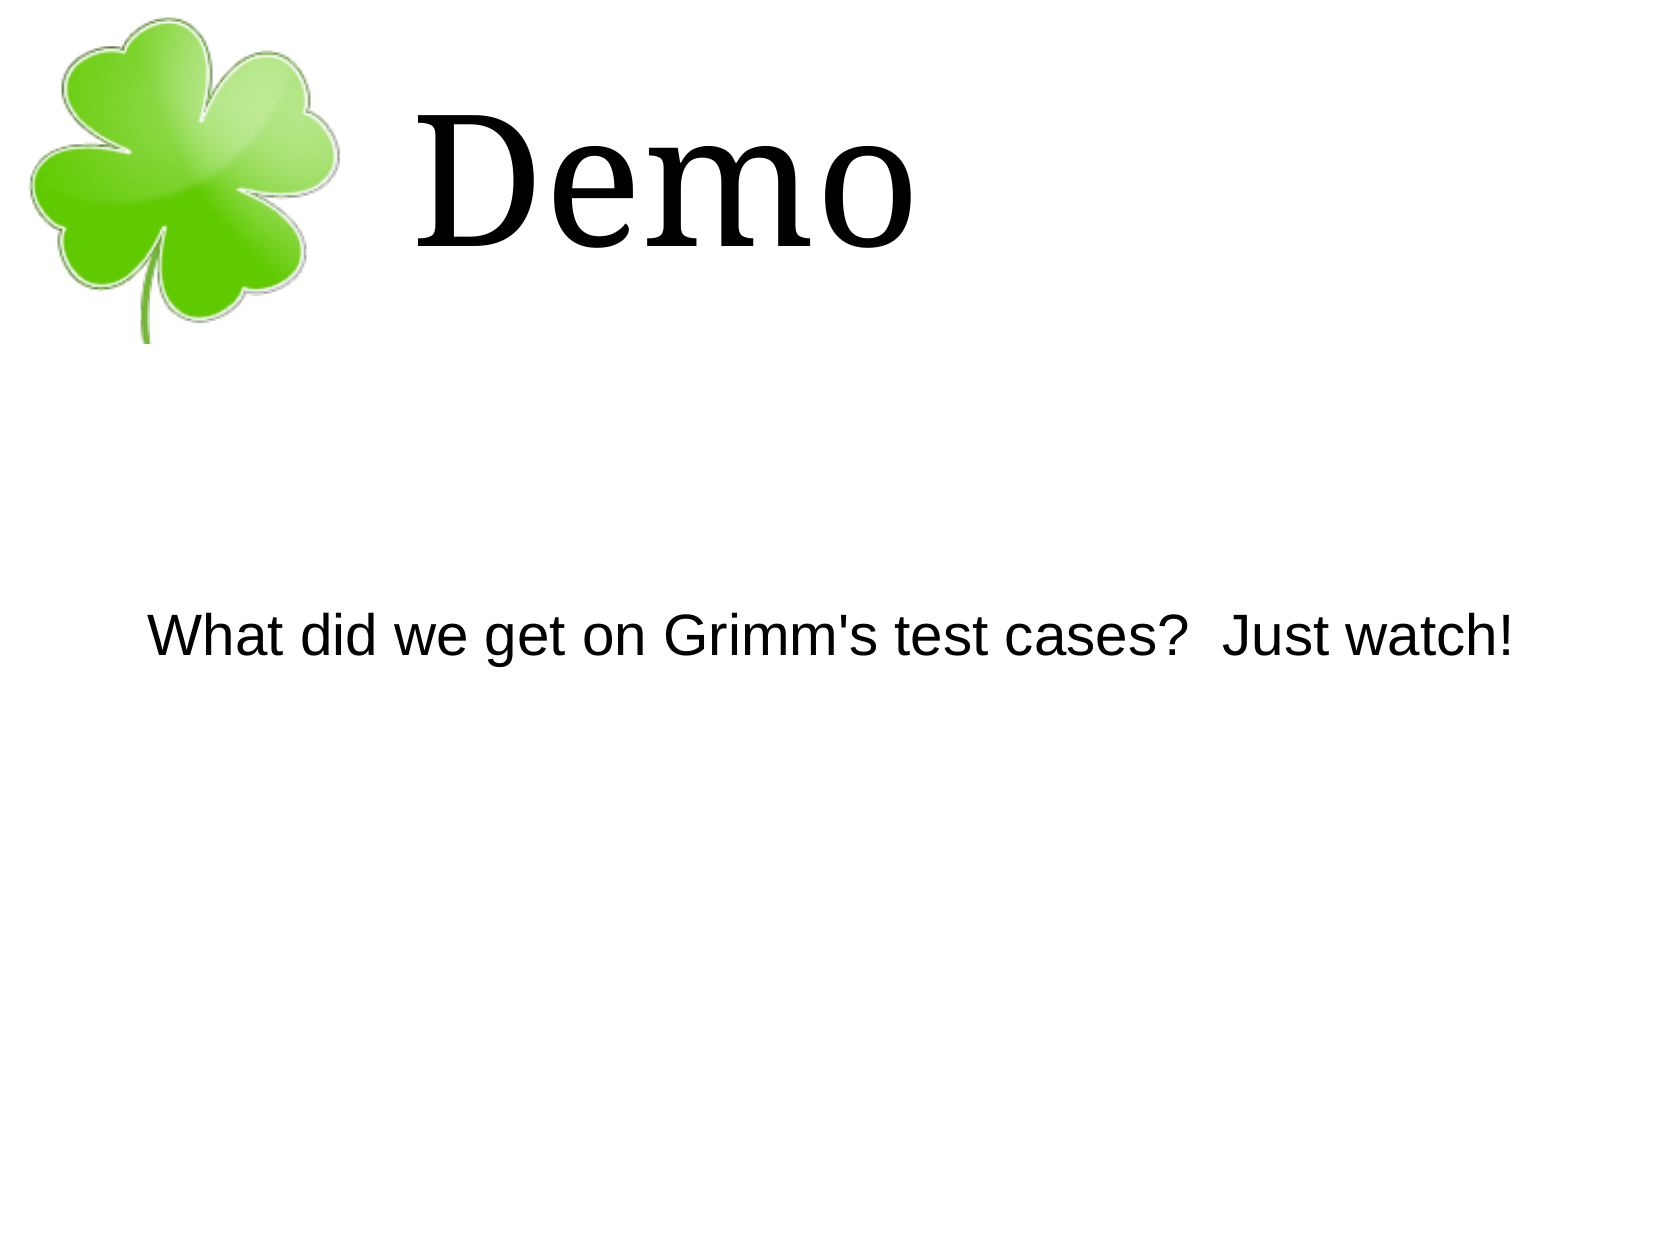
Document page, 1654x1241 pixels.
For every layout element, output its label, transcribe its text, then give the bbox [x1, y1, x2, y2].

text_box Demo [396, 42, 1560, 267]
text_box What did we get on Grimm's test cases? Just watch! [112, 595, 1531, 676]
picture [0, 0, 371, 344]
